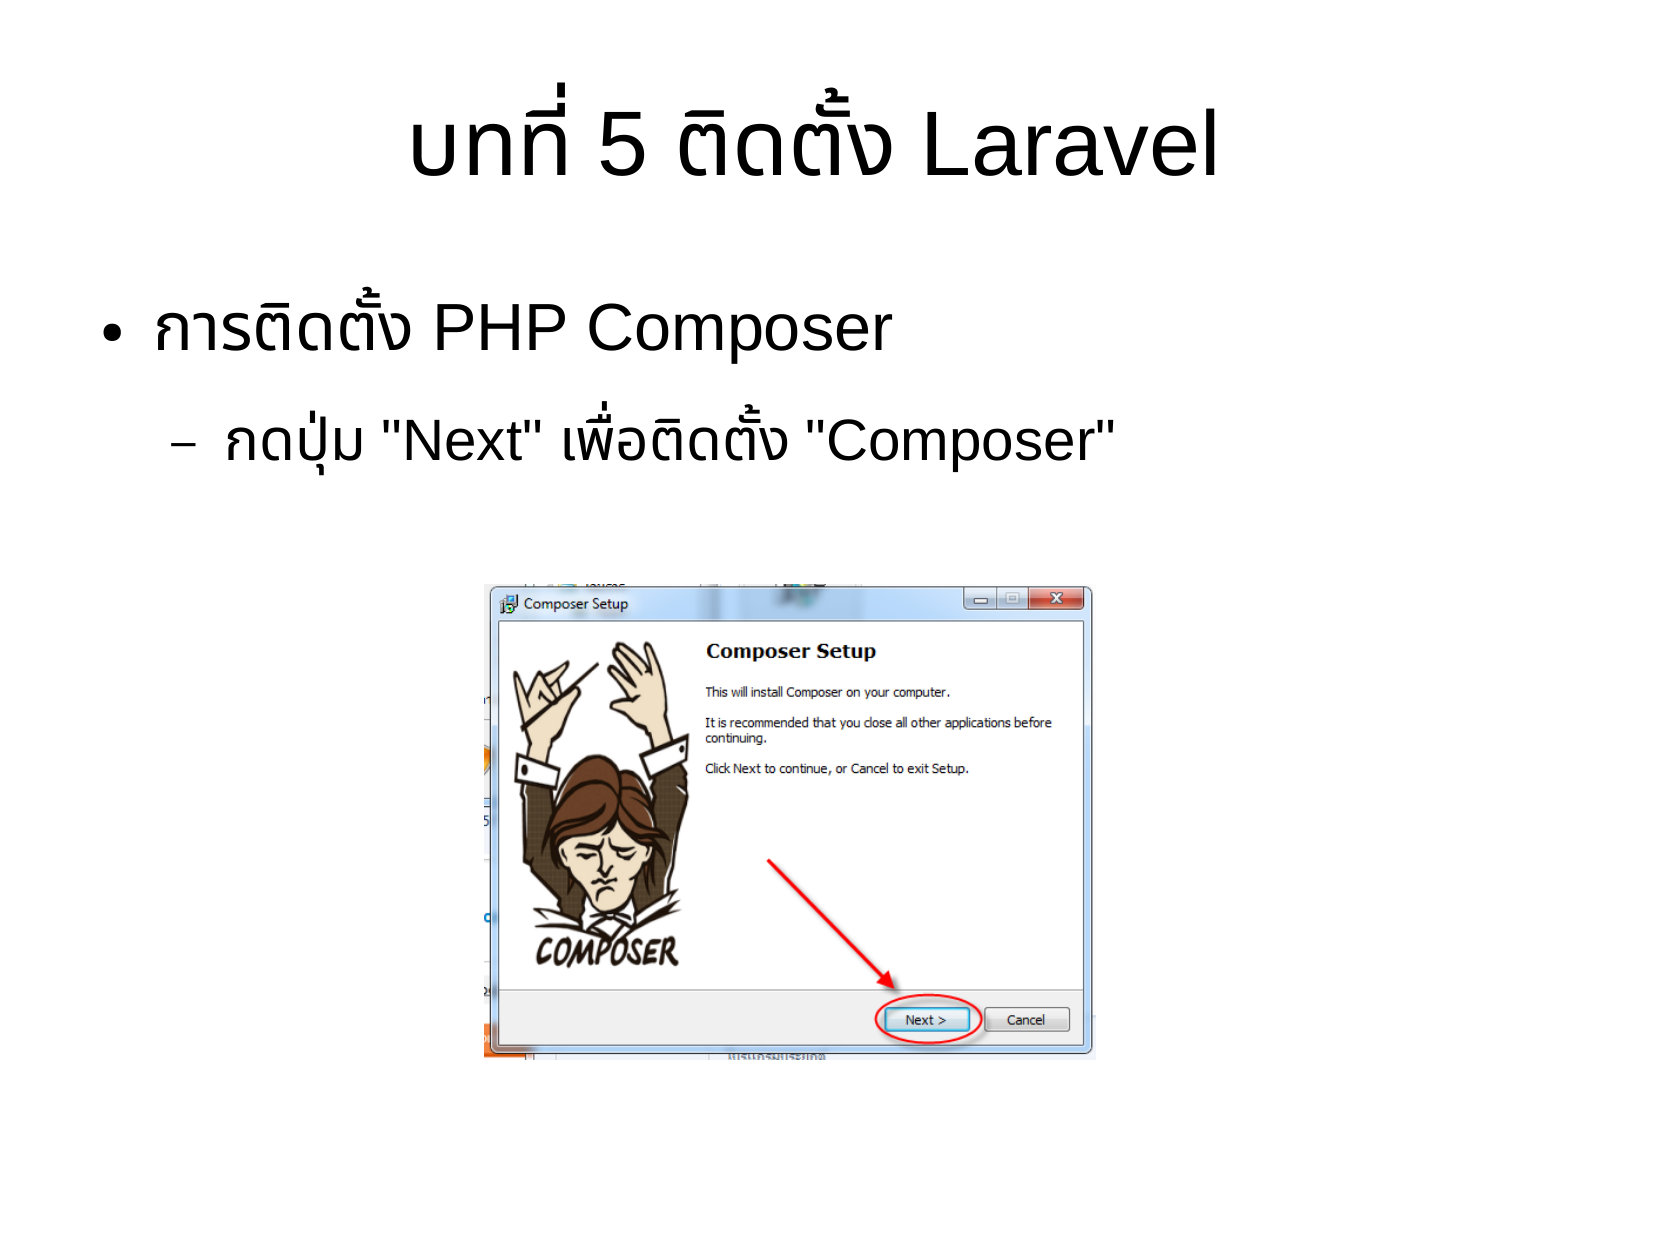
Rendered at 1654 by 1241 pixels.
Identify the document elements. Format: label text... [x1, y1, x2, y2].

title บทที่ 5 ติดตั้ง Laravel [82, 49, 1571, 257]
list การติดตั้ง PHP Composer กดปุ่ม "Next" เพื่อติดตั้ง "Composer" [82, 290, 1571, 1010]
picture [484, 584, 1096, 1060]
